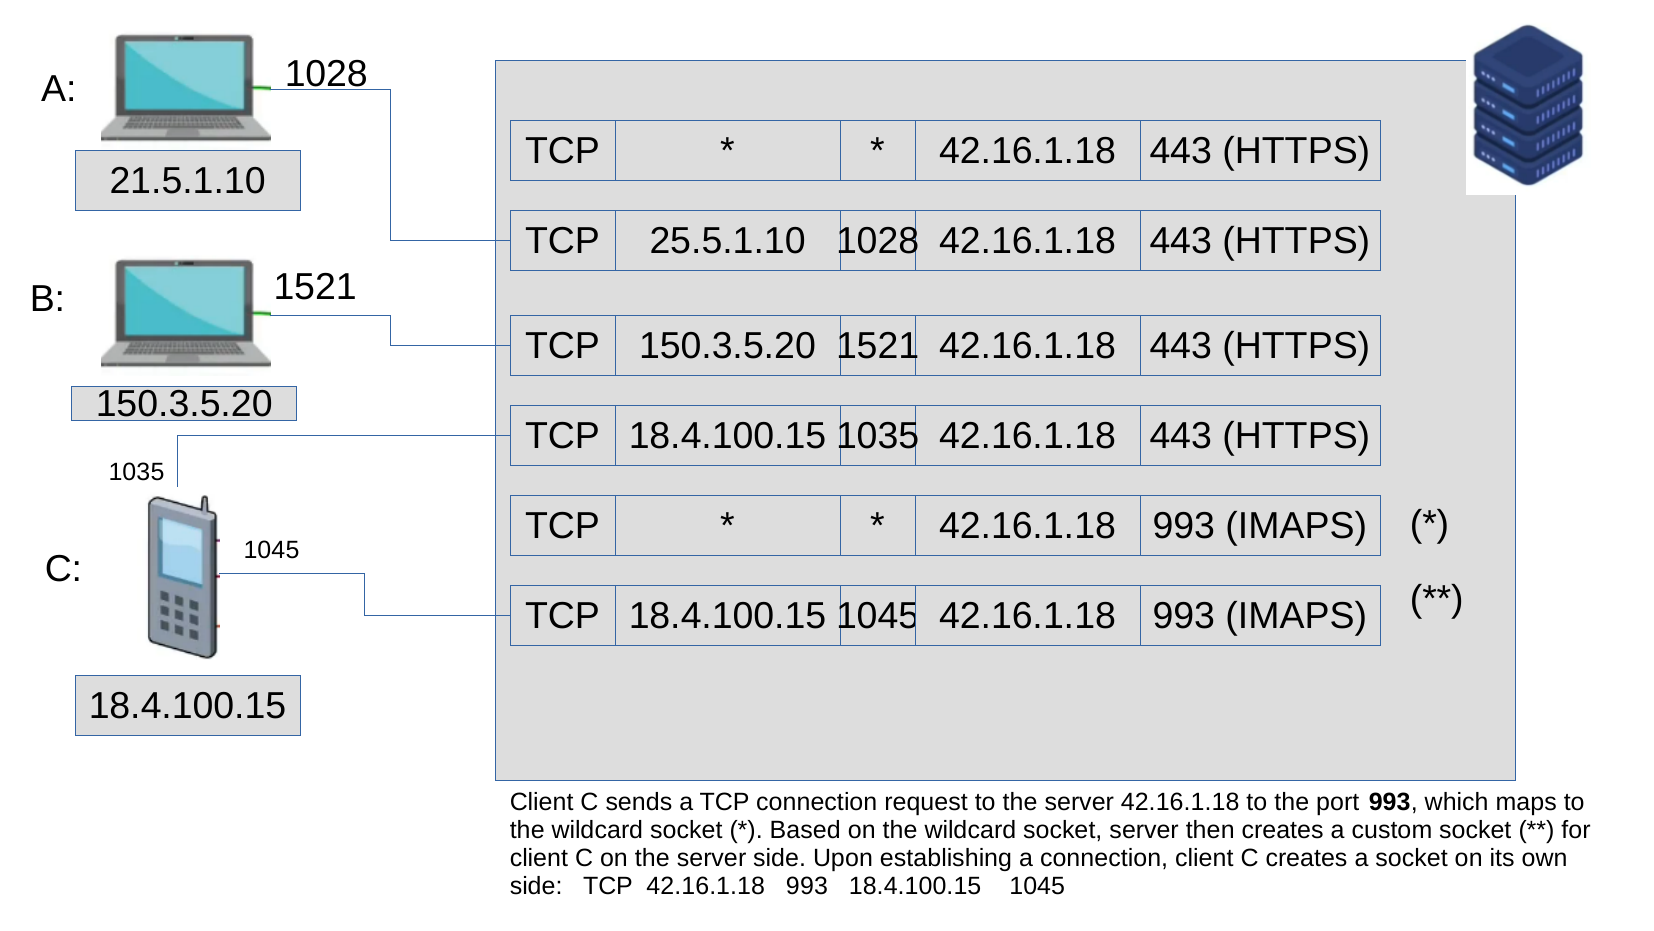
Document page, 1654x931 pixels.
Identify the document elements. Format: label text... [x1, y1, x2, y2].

picture [135, 486, 220, 661]
text_box 150.3.5.20 [71, 386, 297, 421]
text_box * [840, 120, 916, 181]
text_box 42.16.1.18 [916, 315, 1140, 376]
text_box * [615, 495, 840, 556]
text_box 443 (HTTPS) [1140, 315, 1381, 376]
text_box 1045 [840, 606, 845, 625]
text_box 1045 [904, 605, 915, 613]
text_box 150.3.5.20 [615, 315, 840, 376]
text_box 443 (HTTPS) [1140, 210, 1381, 271]
picture [101, 29, 271, 150]
text_box TCP [510, 120, 615, 181]
text_box [495, 60, 1516, 780]
text_box TCP [510, 405, 615, 466]
text_box 993 (IMAPS) [1140, 585, 1381, 646]
text_box A: [26, 60, 102, 121]
text_box 42.16.1.18 [916, 120, 1140, 181]
text_box 1028 [840, 210, 916, 271]
text_box 18.4.100.15 [75, 675, 301, 736]
text_box 1045 [228, 528, 316, 574]
text_box Client C sends a TCP connection request to the server 42.16.1.18 to the port 993, which maps to the wildcard socket (*). Based on the wildcard socket, server then creates a custom socket (**) for client C on the server side. Upon establishing a connection, client C creates a socket on its own side: TCP 42.16.1.18 993 18.4.100.15 1045 [495, 780, 1621, 915]
picture [1466, 14, 1591, 196]
text_box 1521 [258, 258, 376, 316]
text_box TCP [510, 210, 615, 271]
text_box TCP [510, 315, 615, 376]
text_box 1028 [903, 241, 914, 251]
text_box TCP [510, 495, 615, 556]
text_box 993 (IMAPS) [1140, 495, 1381, 556]
text_box * [840, 495, 916, 556]
text_box 1521 [840, 315, 916, 376]
text_box 25.5.1.10 [615, 210, 840, 271]
text_box 1035 [93, 450, 181, 496]
text_box 42.16.1.18 [915, 585, 1140, 646]
text_box 1035 [904, 425, 916, 434]
text_box (*) [1395, 495, 1471, 570]
text_box 1035 [840, 405, 916, 466]
text_box 42.16.1.18 [916, 495, 1140, 556]
text_box 21.5.1.10 [75, 150, 301, 211]
text_box C: [30, 540, 106, 601]
text_box 1028 [904, 229, 913, 238]
text_box 1028 [270, 45, 387, 102]
text_box 1521 [840, 336, 845, 355]
text_box TCP [510, 585, 616, 646]
text_box 443 (HTTPS) [1140, 120, 1381, 181]
text_box B: [15, 270, 91, 331]
text_box (**) [1395, 570, 1486, 631]
text_box 18.4.100.15 [616, 585, 840, 646]
text_box 1028 [840, 231, 845, 250]
text_box 18.4.100.15 [615, 405, 840, 466]
text_box 1045 [840, 585, 915, 646]
text_box 42.16.1.18 [916, 405, 1140, 466]
text_box 42.16.1.18 [916, 210, 1140, 271]
text_box 443 (HTTPS) [1140, 405, 1381, 466]
picture [101, 254, 271, 376]
text_box * [615, 120, 840, 181]
text_box 1035 [840, 426, 845, 445]
